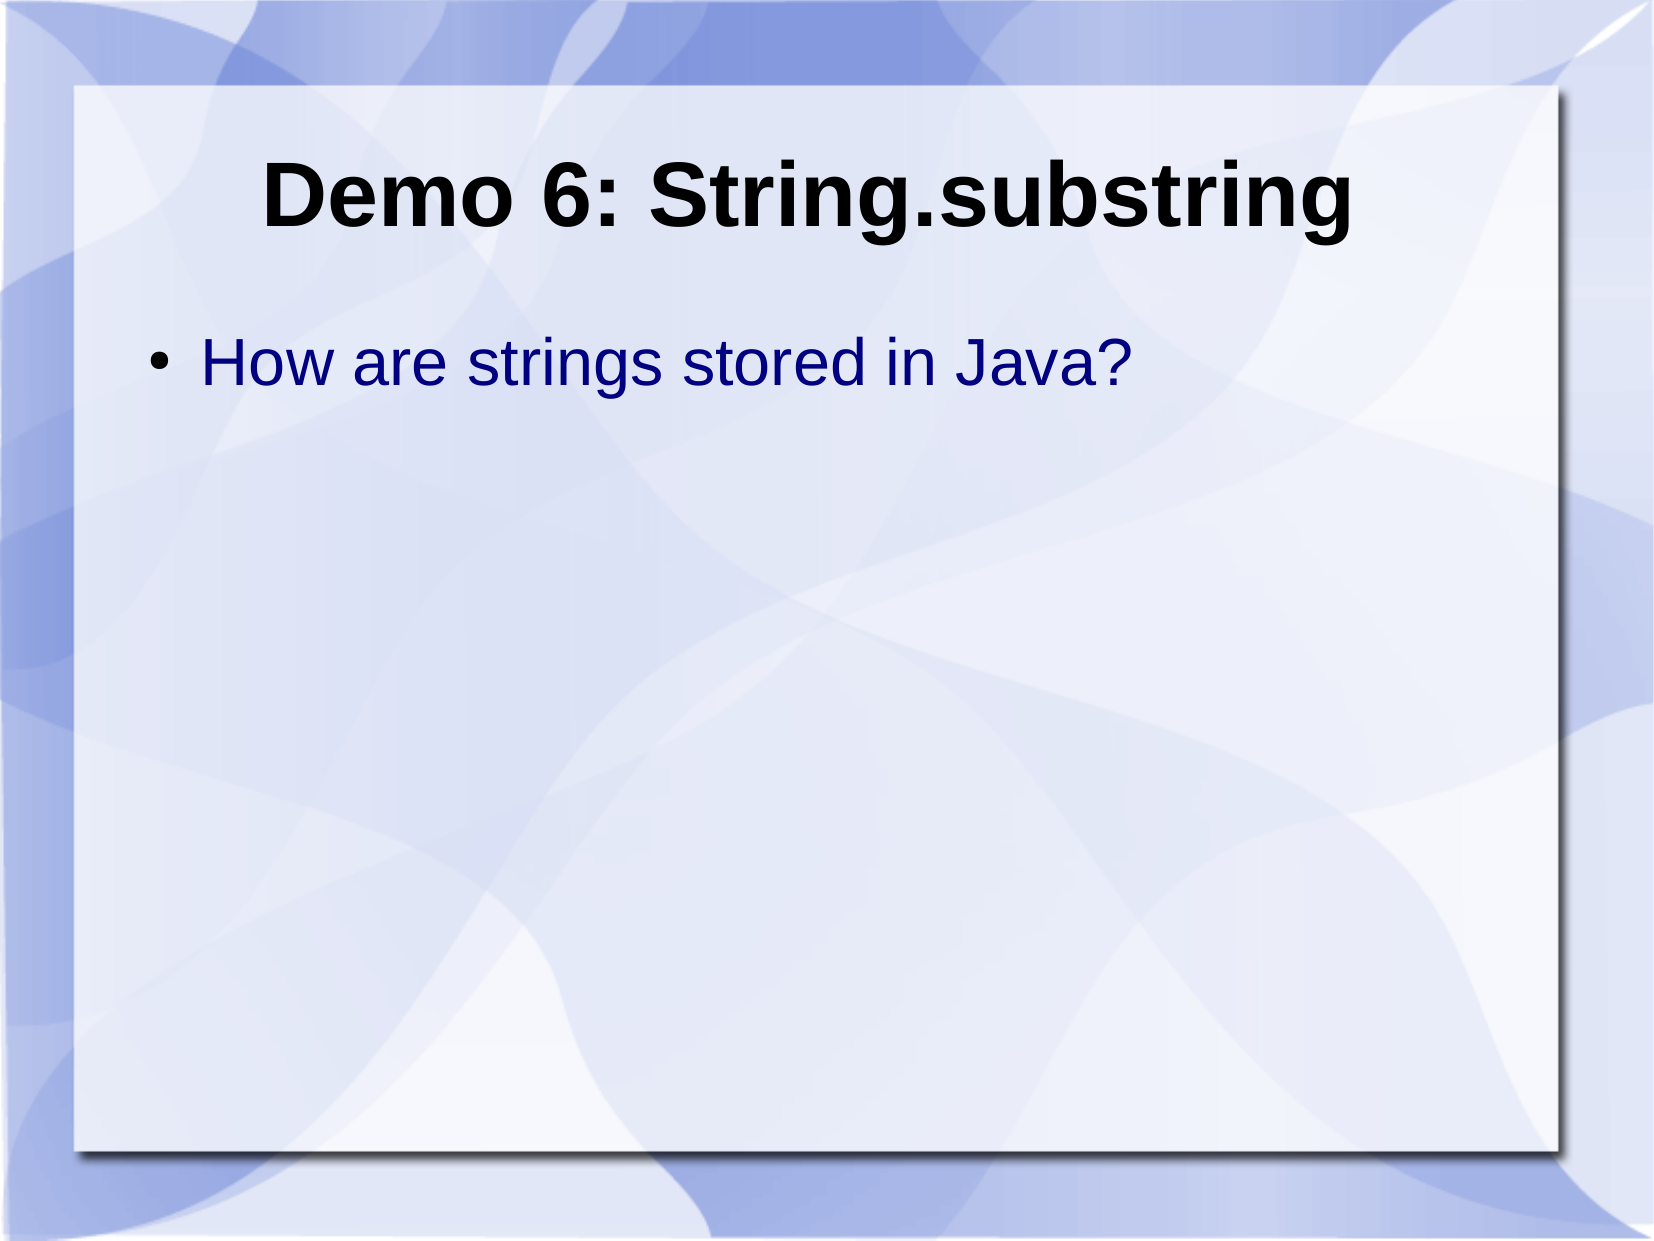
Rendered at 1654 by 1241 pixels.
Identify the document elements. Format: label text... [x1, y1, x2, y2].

picture [0, 0, 1654, 1241]
list How are strings stored in Java? [129, 324, 1489, 1129]
title Demo 6: String.substring [82, 98, 1536, 291]
